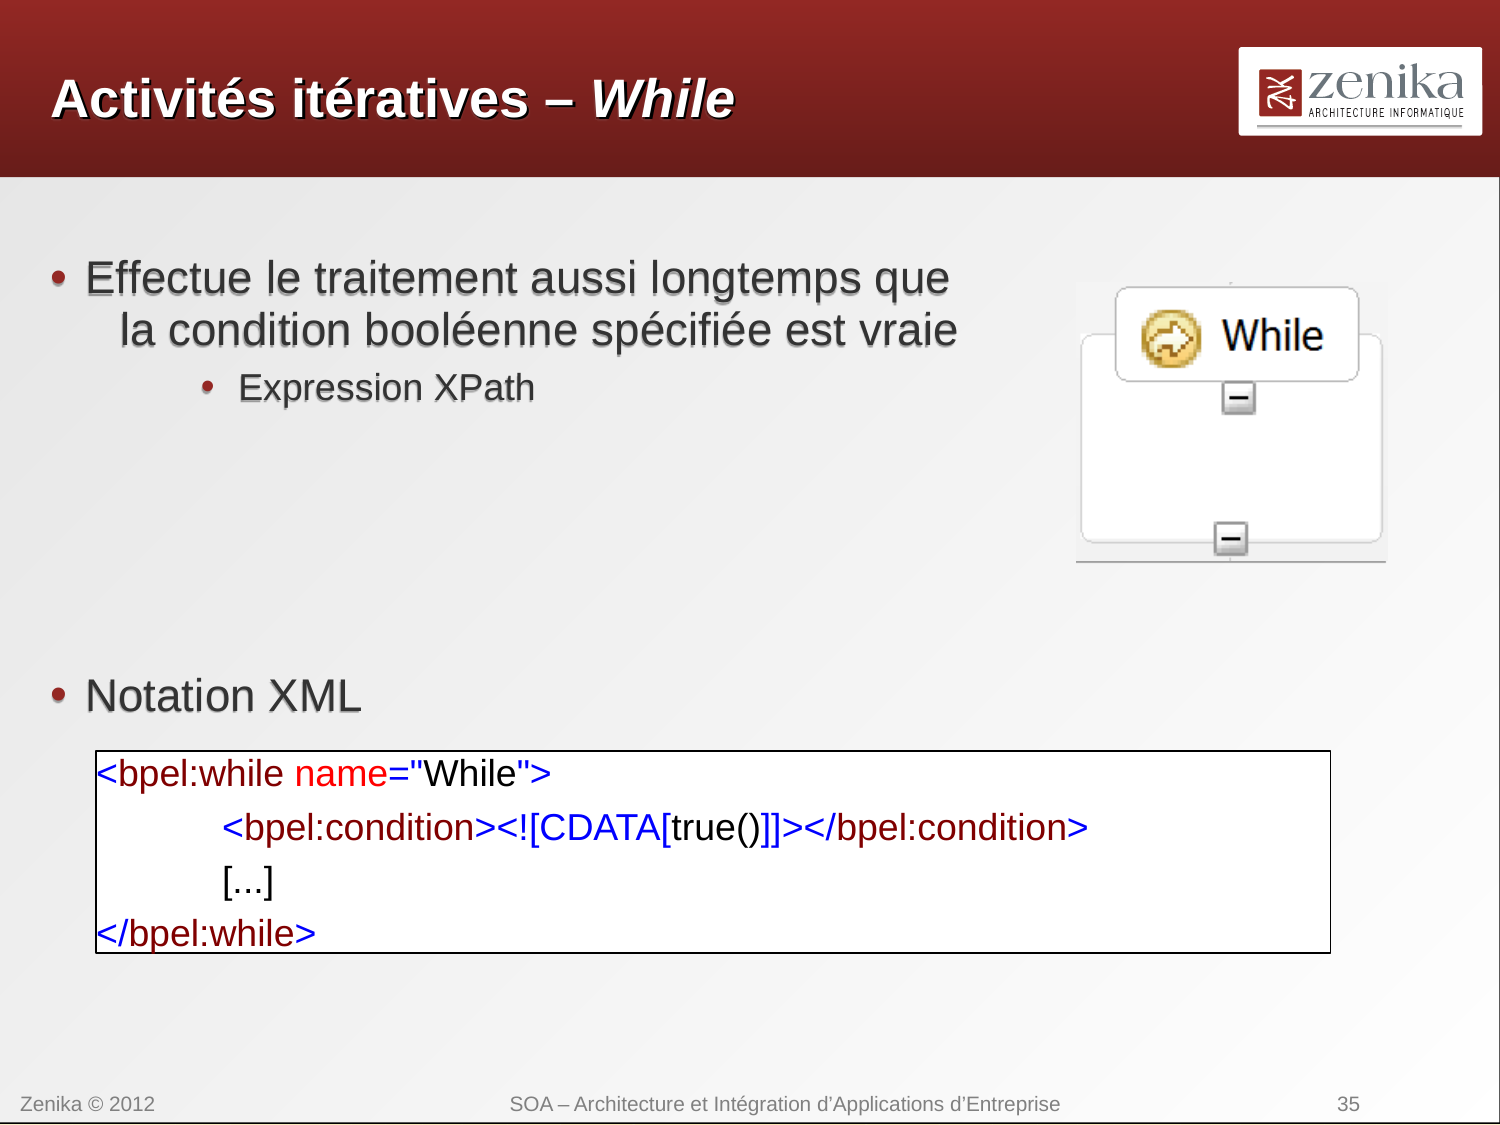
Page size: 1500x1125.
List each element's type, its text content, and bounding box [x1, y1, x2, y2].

picture [1076, 282, 1388, 561]
text_box <bpel:while name="While"> <bpel:condition><![CDATA[true()]]></bpel:condition> [...] </bpel:while> [96, 750, 1331, 954]
title Activités itératives – While [50, 22, 1206, 172]
subtitle Effectue le traitement aussi longtemps que la condition booléenne spécifiée est vraie Expression XPath Notation XML [50, 249, 975, 1079]
